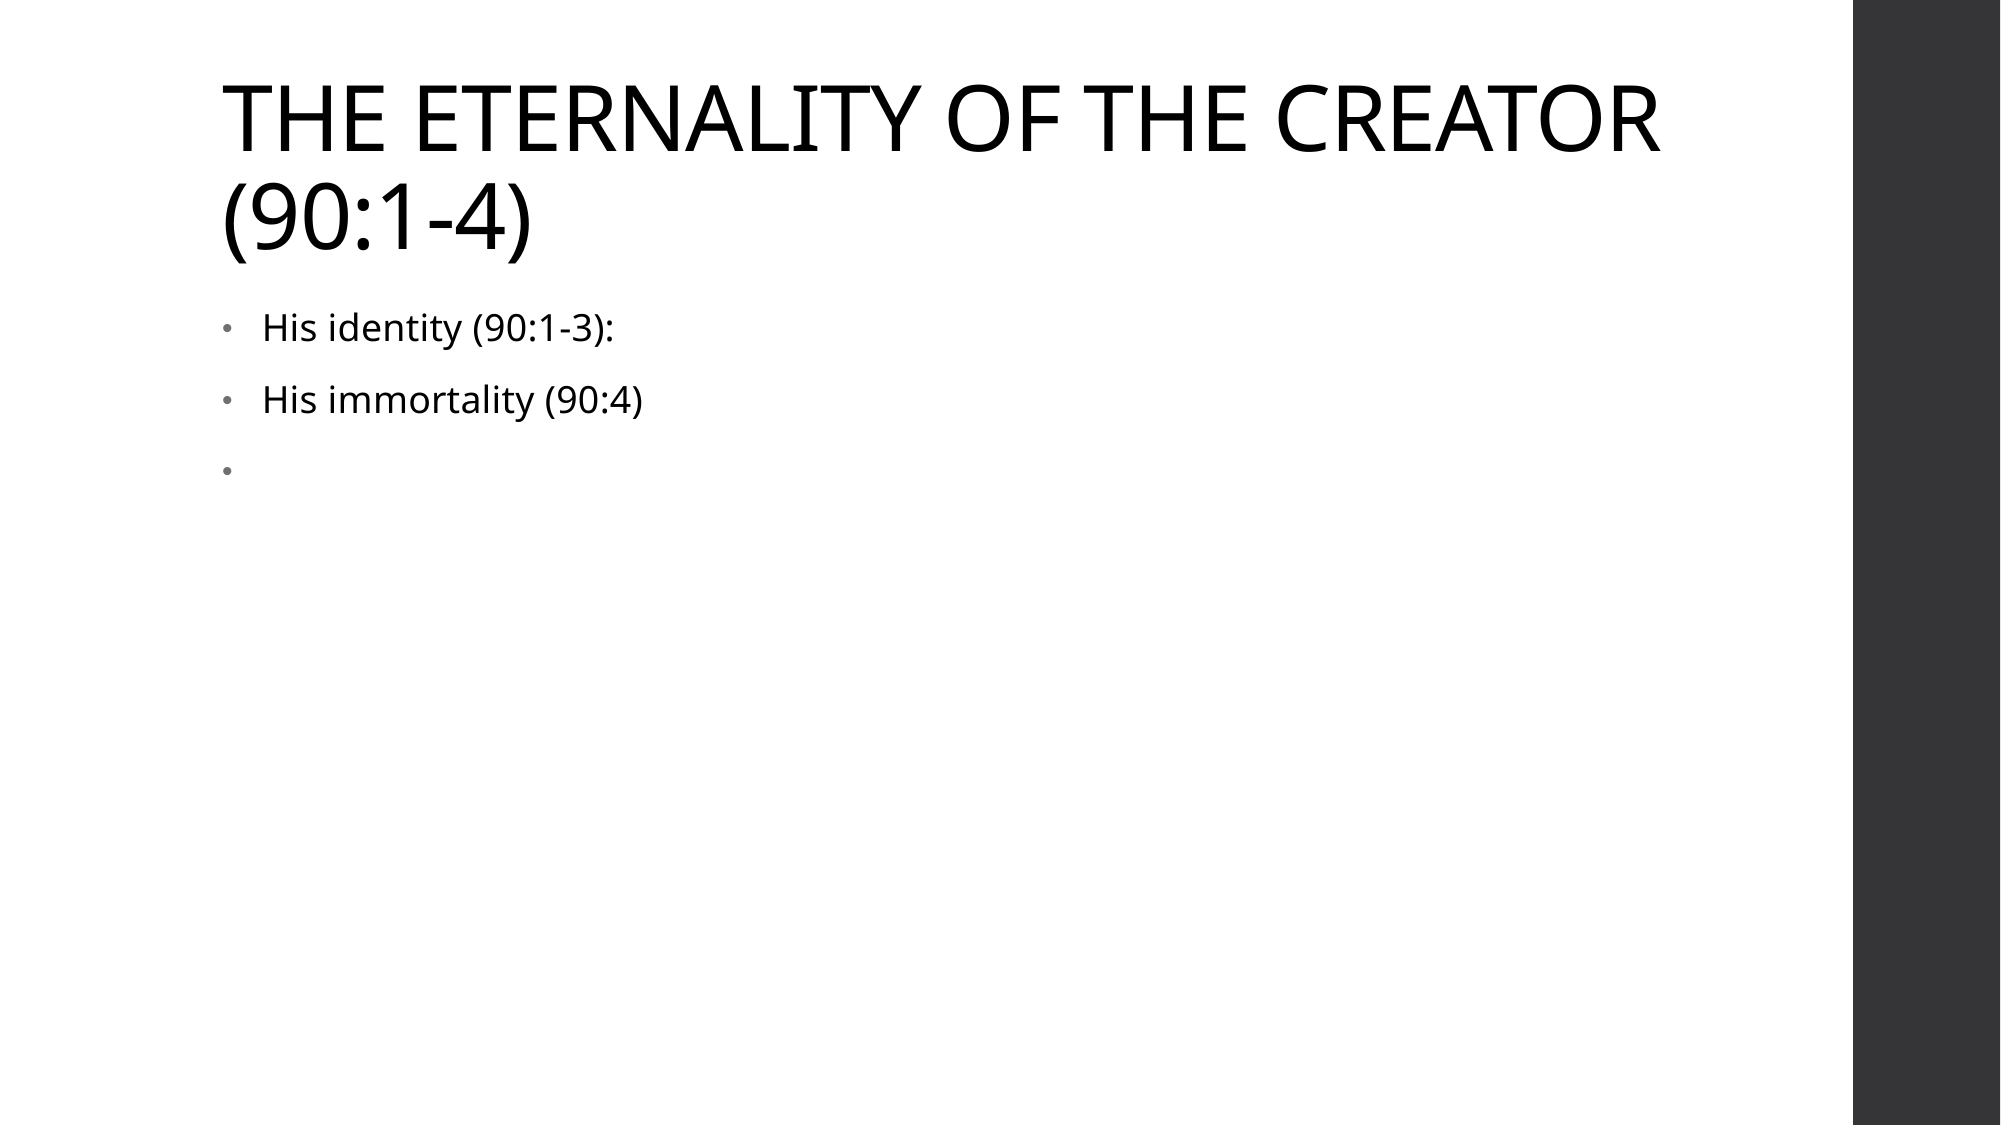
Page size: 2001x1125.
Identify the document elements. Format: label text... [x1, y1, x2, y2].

title THE ETERNALITY OF THE CREATOR (90:1-4) [206, 60, 1797, 278]
list His identity (90:1-3): His immortality (90:4) [206, 299, 1617, 1014]
